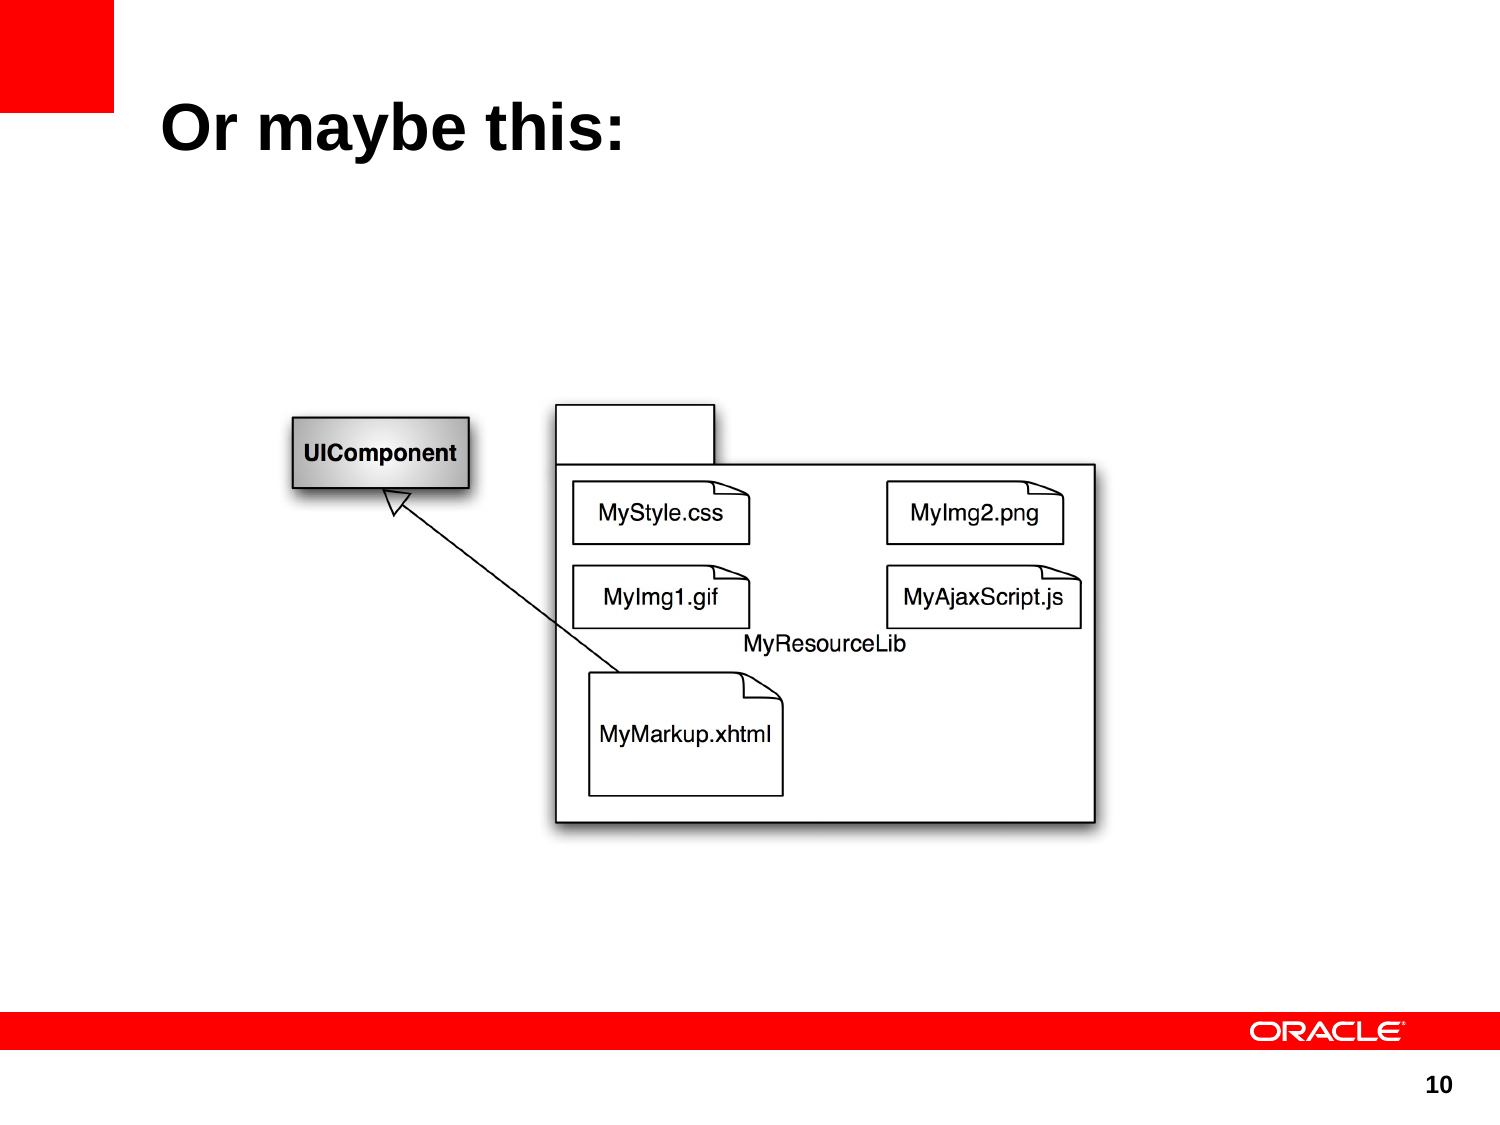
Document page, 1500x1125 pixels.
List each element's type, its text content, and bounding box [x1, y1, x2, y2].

picture [0, 1012, 1500, 1050]
picture [0, 0, 114, 113]
title Or maybe this: [145, 42, 1390, 213]
picture [272, 390, 1115, 851]
